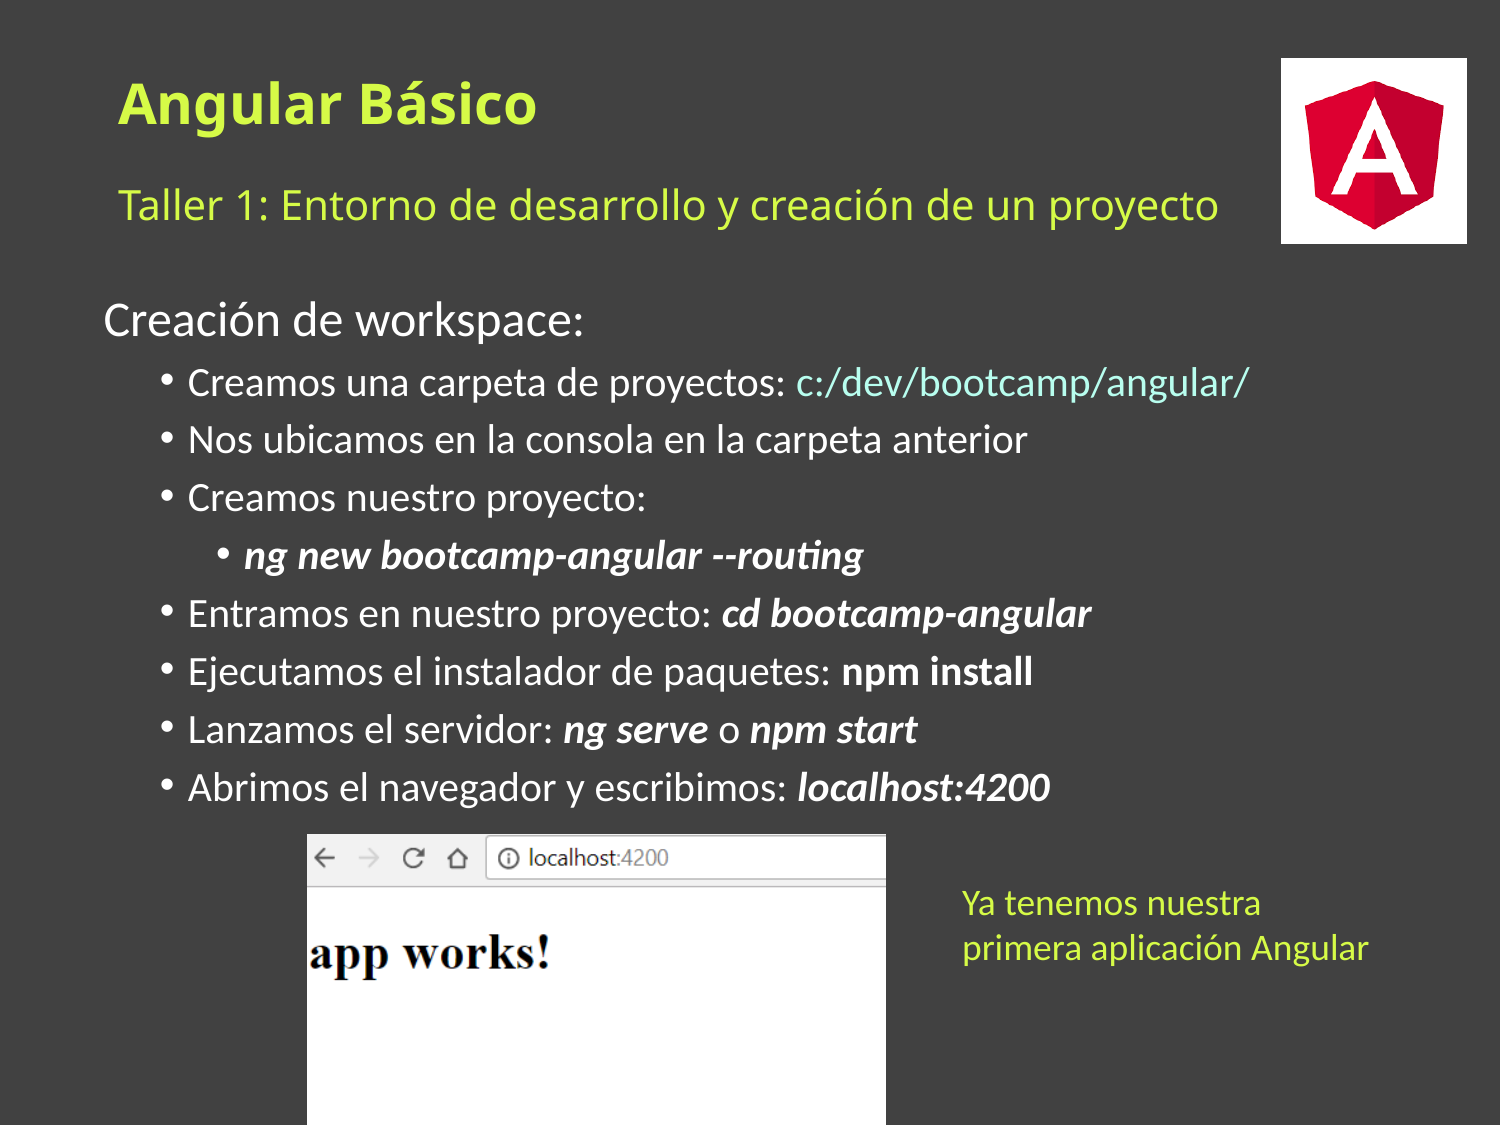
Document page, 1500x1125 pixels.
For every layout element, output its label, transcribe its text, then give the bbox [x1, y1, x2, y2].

picture [1281, 58, 1467, 244]
list Taller 1: Entorno de desarrollo y creación de un proyecto [103, 163, 1282, 244]
list Creación de workspace: Creamos una carpeta de proyectos: c:/dev/bootcamp/angular/ Nos ubicamos en la consola en la carpeta anterior Creamos nuestro proyecto: ng new bootcamp-angular --routing Entramos en nuestro proyecto: cd bootcamp-angular Ejecutamos el instalador de paquetes: npm install Lanzamos el servidor: ng serve o npm start Abrimos el navegador y escribimos: localhost:4200 [88, 278, 1383, 993]
title Angular Básico [103, 59, 1282, 144]
text_box Ya tenemos nuestra primera aplicación Angular [950, 834, 1383, 1012]
picture [307, 834, 886, 1125]
